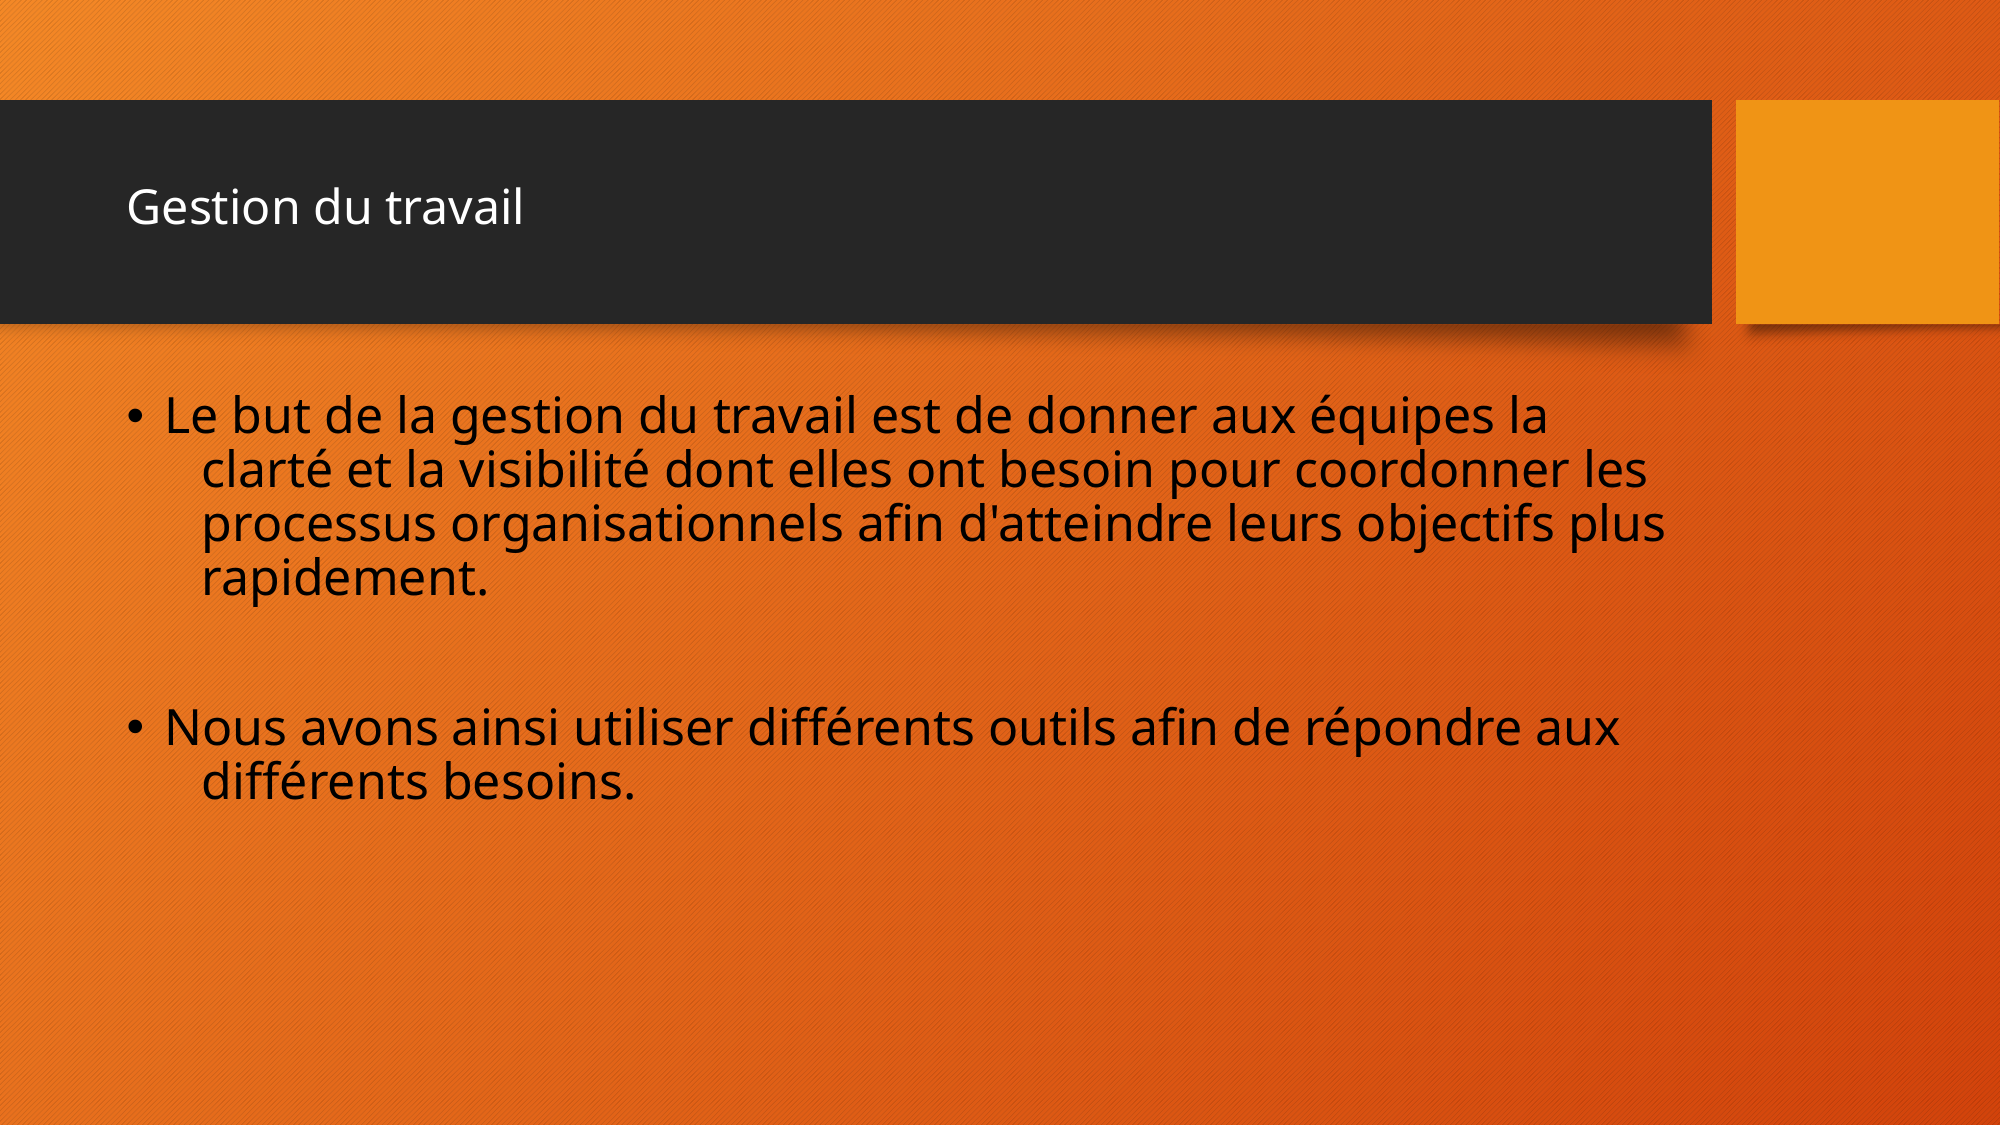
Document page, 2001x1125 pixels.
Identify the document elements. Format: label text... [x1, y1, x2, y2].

list Le but de la gestion du travail est de donner aux équipes la clarté et la visibilité dont elles ont besoin pour coordonner les processus organisationnels afin d'atteindre leurs objectifs plus rapidement. Nous avons ainsi utiliser différents outils afin de répondre aux différents besoins. [111, 383, 1689, 974]
title Gestion du travail [111, 123, 1689, 301]
